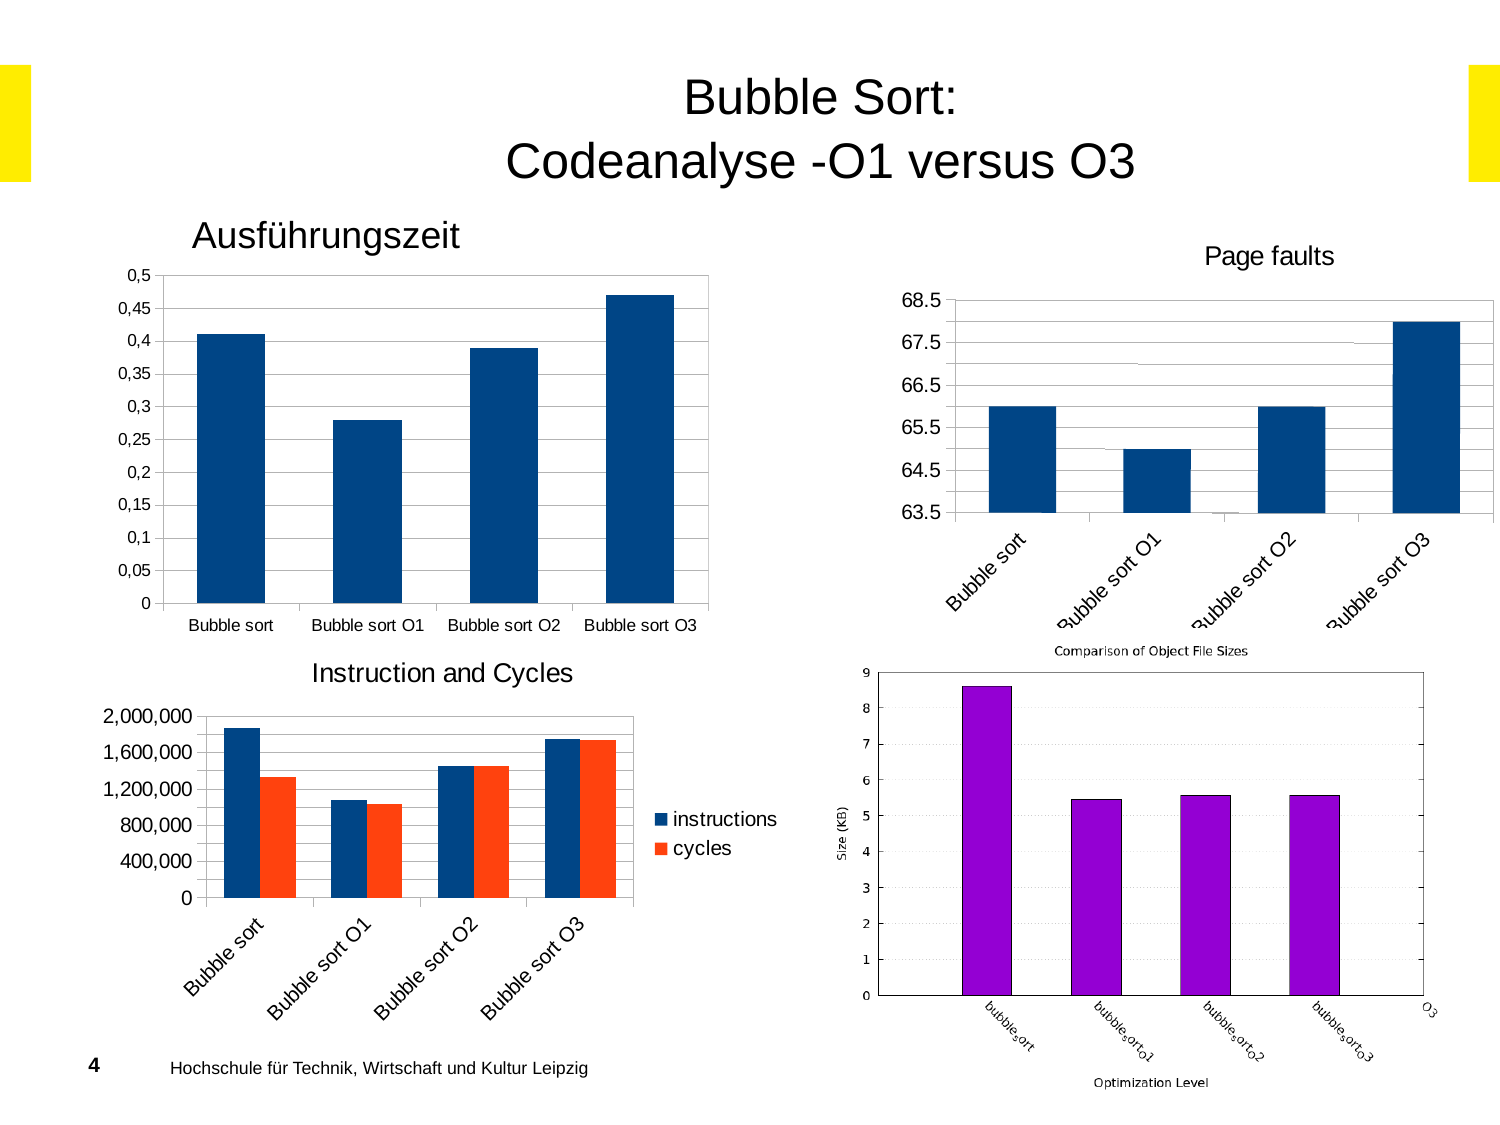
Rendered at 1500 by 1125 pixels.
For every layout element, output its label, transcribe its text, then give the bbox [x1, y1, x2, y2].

title Bubble Sort: Codeanalyse -O1 versus O3 [88, 59, 1412, 177]
picture [828, 628, 1447, 1093]
chart [88, 634, 798, 1034]
chart [885, 216, 1500, 650]
picture [118, 265, 709, 634]
text_box Ausführungszeit [177, 206, 532, 264]
slide_number <Foliennummer> [88, 1034, 149, 1078]
